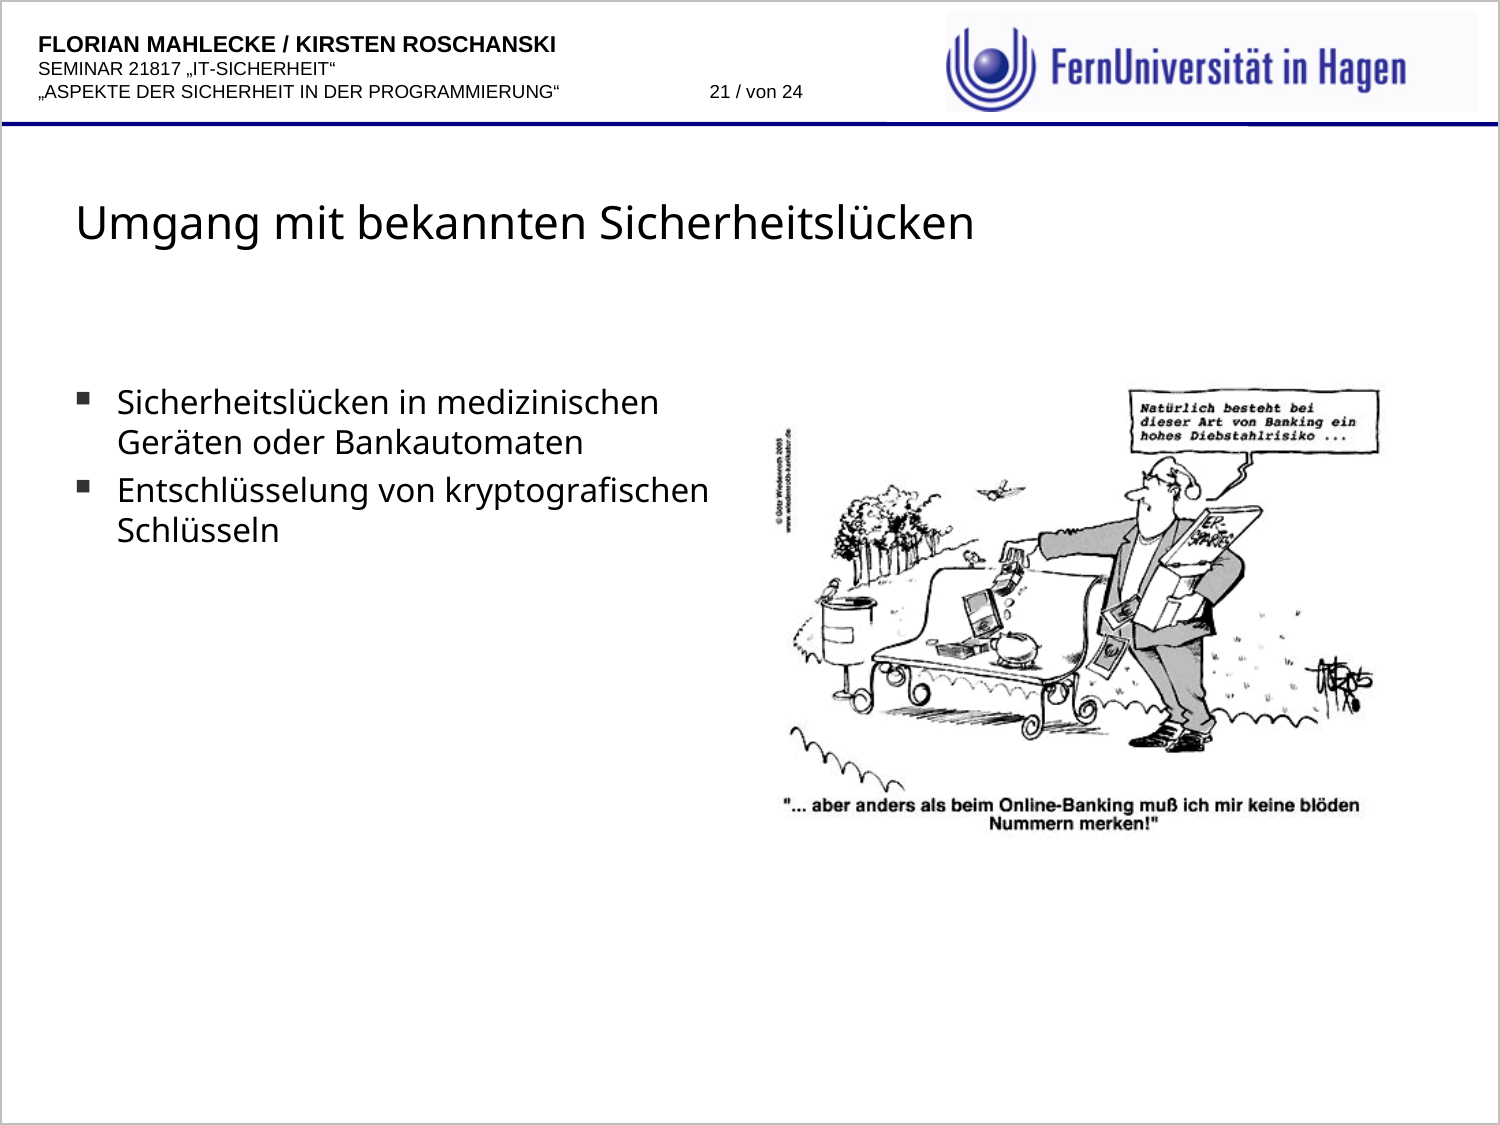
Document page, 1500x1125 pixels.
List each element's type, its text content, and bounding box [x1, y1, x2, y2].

picture [754, 381, 1396, 839]
list Sicherheitslücken in medizinischen Geräten oder Bankautomaten Entschlüsselung von kryptografischen Schlüsseln [75, 381, 734, 693]
title Umgang mit bekannten Sicherheitslücken [75, 127, 1425, 316]
picture [946, 11, 1477, 112]
